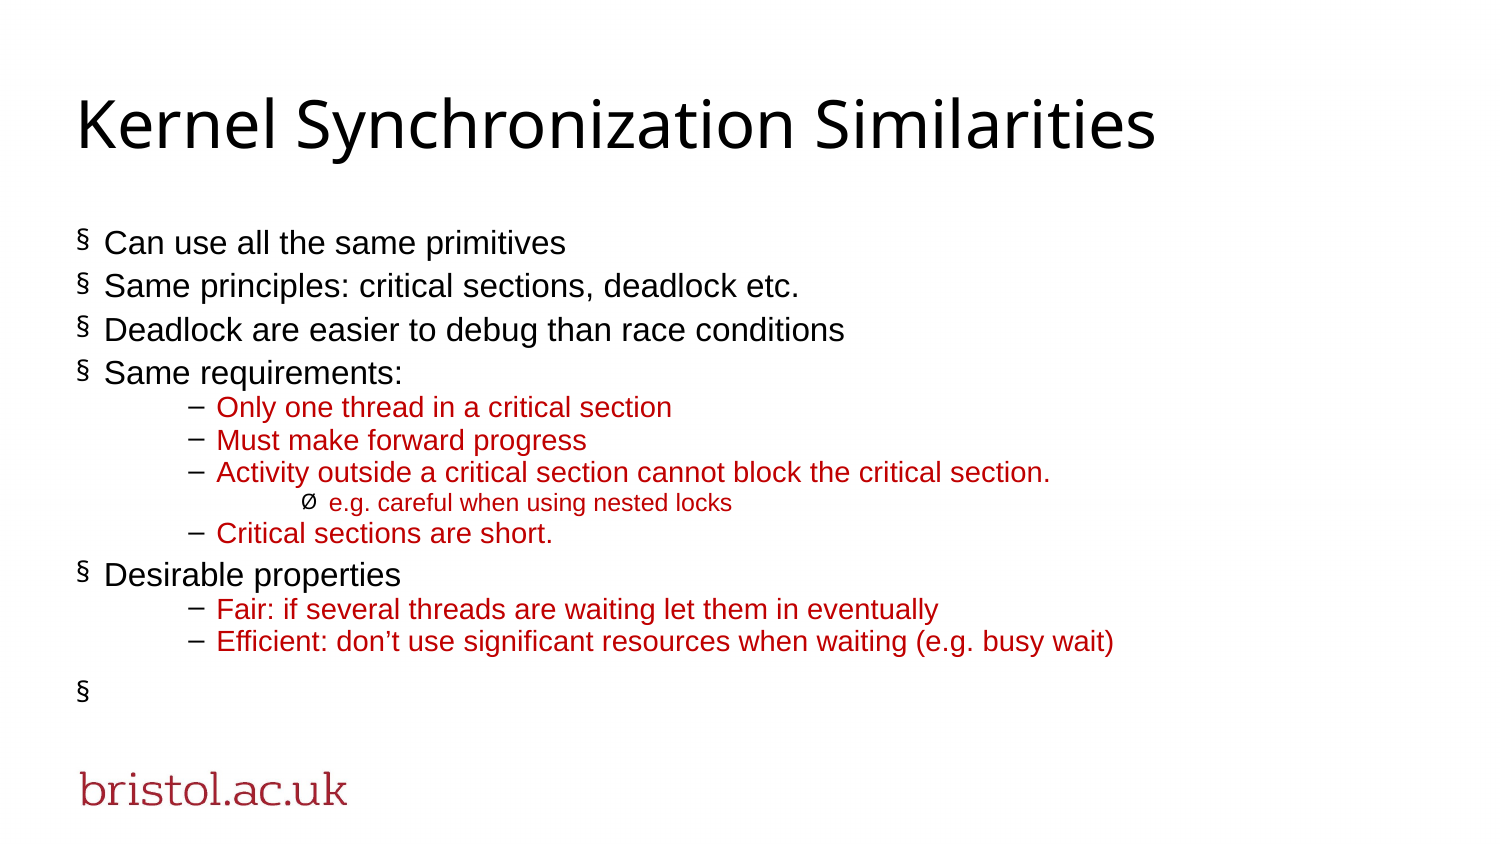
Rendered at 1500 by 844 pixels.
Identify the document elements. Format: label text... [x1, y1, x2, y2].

title Kernel Synchronization Similarities [60, 44, 1440, 209]
list Can use all the same primitives Same principles: critical sections, deadlock etc. Deadlock are easier to debug than race conditions Same requirements: Only one thread in a critical section Must make forward progress Activity outside a critical section cannot block the critical section. e.g. careful when using nested locks Critical sections are short. Desirable properties Fair: if several threads are waiting let them in eventually Efficient: don’t use significant resources when waiting (e.g. busy wait) [60, 224, 1440, 699]
